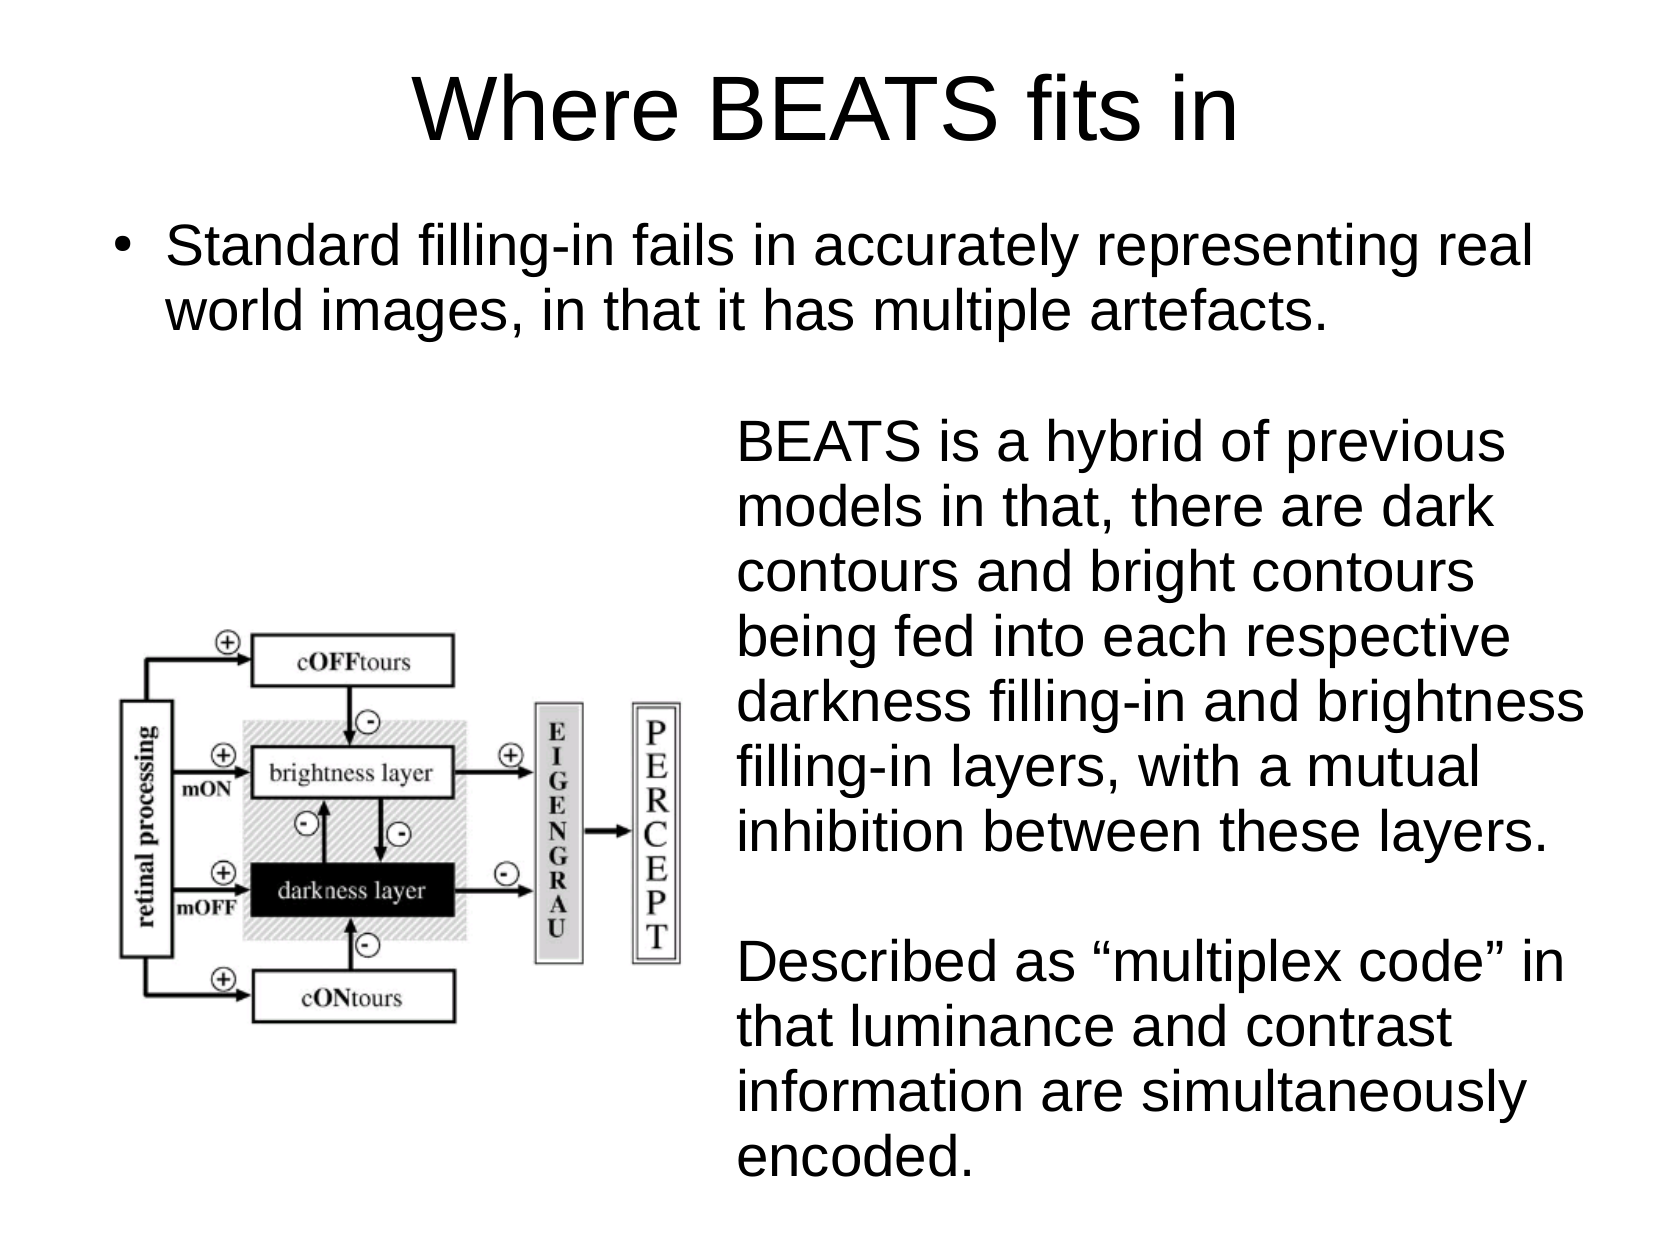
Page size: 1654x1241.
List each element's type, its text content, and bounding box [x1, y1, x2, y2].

text_box BEATS is a hybrid of previous models in that, there are dark contours and bright contours being fed into each respective darkness filling-in and brightness filling-in layers, with a mutual inhibition between these layers. Described as “multiplex code” in that luminance and contrast information are simultaneously encoded. [721, 401, 1608, 1197]
list Standard filling-in fails in accurately representing real world images, in that it has multiple artefacts. [94, 212, 1583, 473]
title Where BEATS fits in [82, 5, 1571, 213]
picture [94, 614, 721, 1044]
